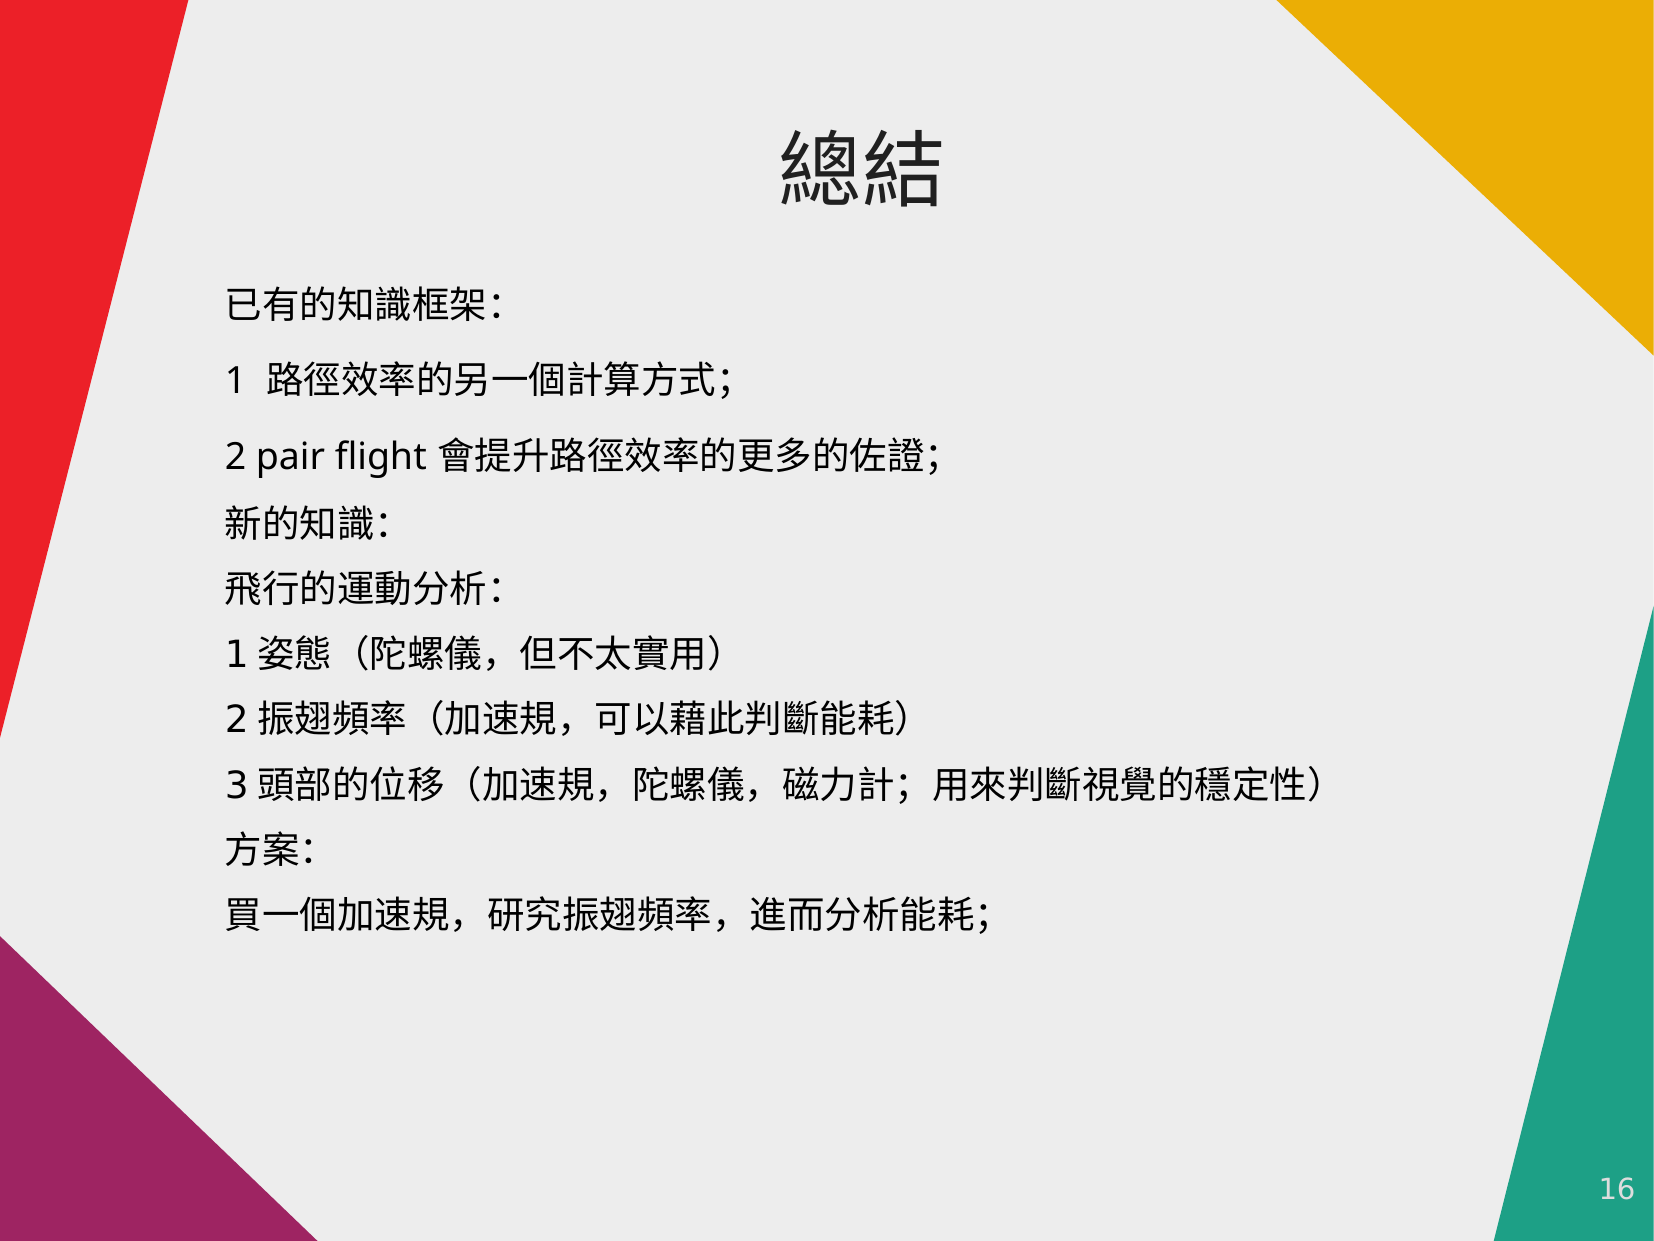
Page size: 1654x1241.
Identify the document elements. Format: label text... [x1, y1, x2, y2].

title 總結 [114, 73, 1539, 271]
text_box 已有的知識框架： 1 路徑效率的另一個計算方式； 2 pair flight會提升路徑效率的更多的佐證； 新的知識： 飛行的運動分析： 1姿態（陀螺儀，但不太實用） 2振翅頻率（加速規，可以藉此判斷能耗） 3頭部的位移（加速規，陀螺儀，磁力計；用來判斷視覺的穩定性） 方案： 買一個加速規，研究振翅頻率，進而分析能耗； [210, 255, 1411, 1081]
